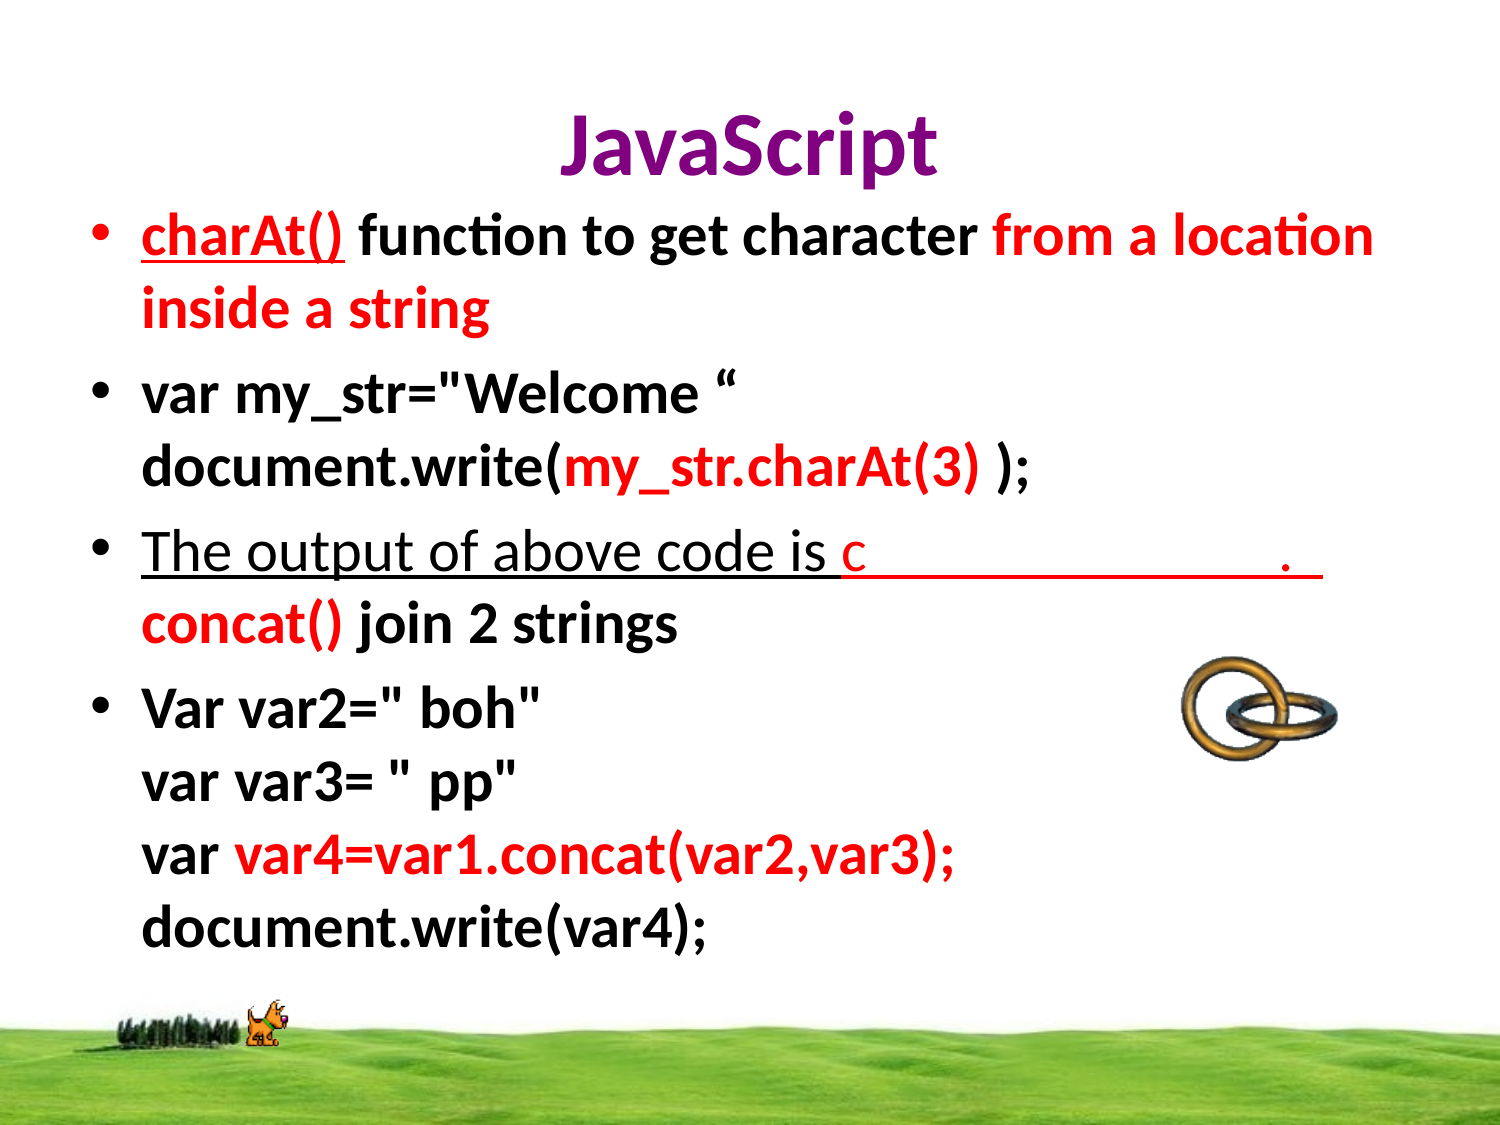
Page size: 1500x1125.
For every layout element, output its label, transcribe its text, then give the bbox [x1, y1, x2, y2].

picture [0, 995, 1500, 1125]
picture [1175, 649, 1344, 775]
title JavaScript [75, 45, 1425, 187]
list charAt() function to get character from a location inside a string var my_str="Welcome “ document.write(my_str.charAt(3) ); The output of above code is c . concat() join 2 strings Var var2=" boh" var var3= " pp" var var4=var1.concat(var2,var3); document.write(var4); [75, 187, 1438, 975]
